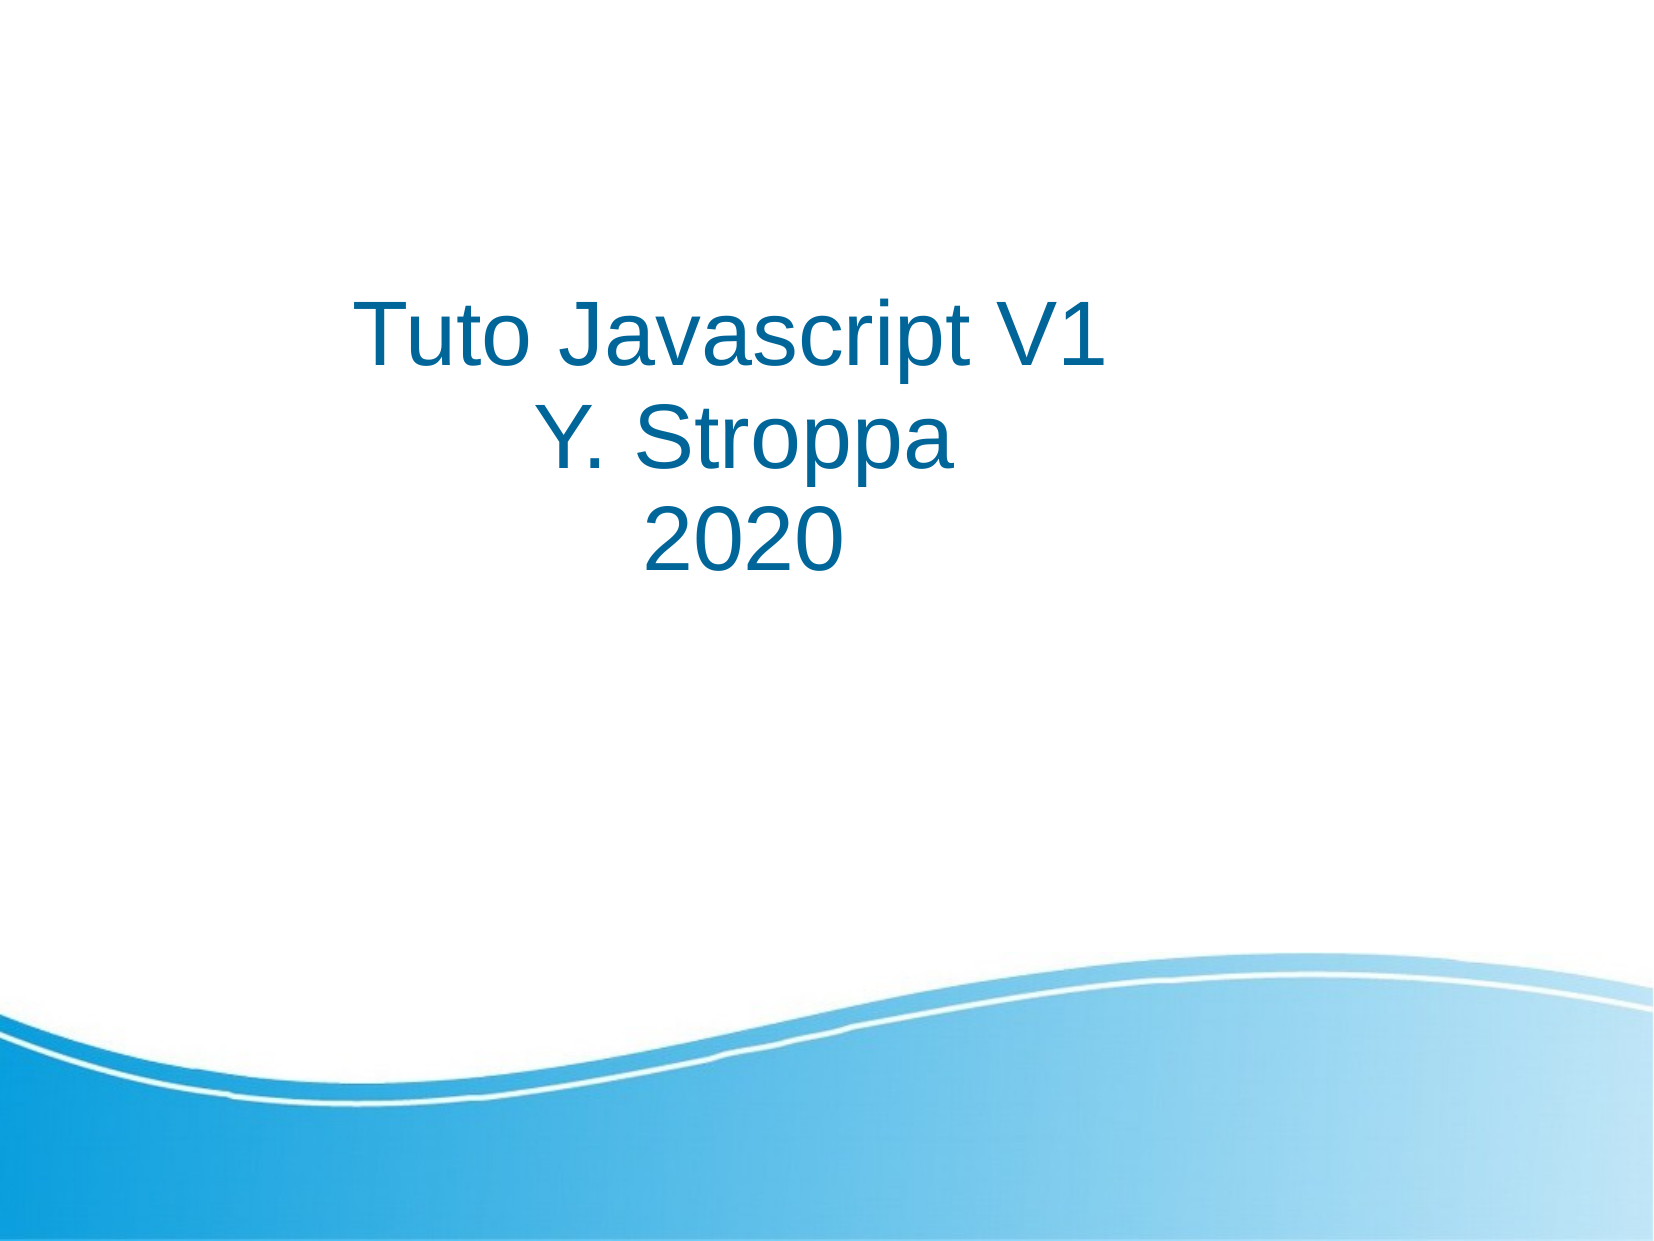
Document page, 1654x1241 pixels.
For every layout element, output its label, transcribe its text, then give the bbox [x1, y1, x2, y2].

title Tuto Javascript V1 Y. Stroppa 2020 [0, 282, 1489, 693]
picture [0, 952, 1654, 1241]
